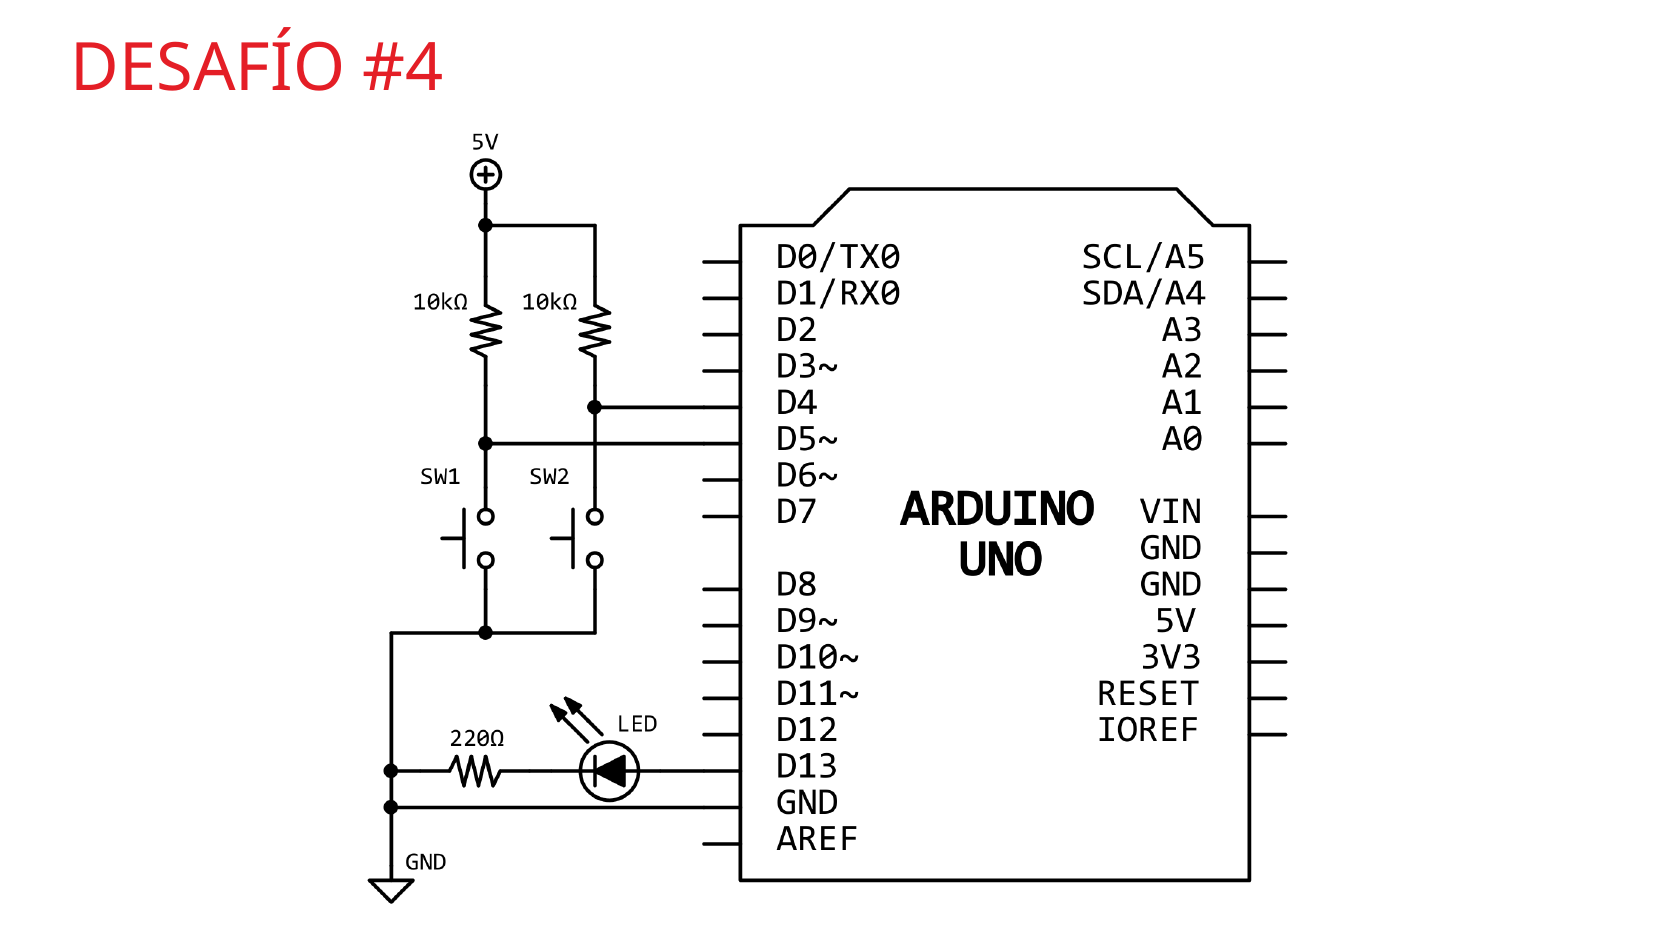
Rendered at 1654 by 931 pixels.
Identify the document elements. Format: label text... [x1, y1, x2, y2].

title DESAFÍO #4 [70, 11, 1347, 118]
picture [347, 118, 1307, 916]
